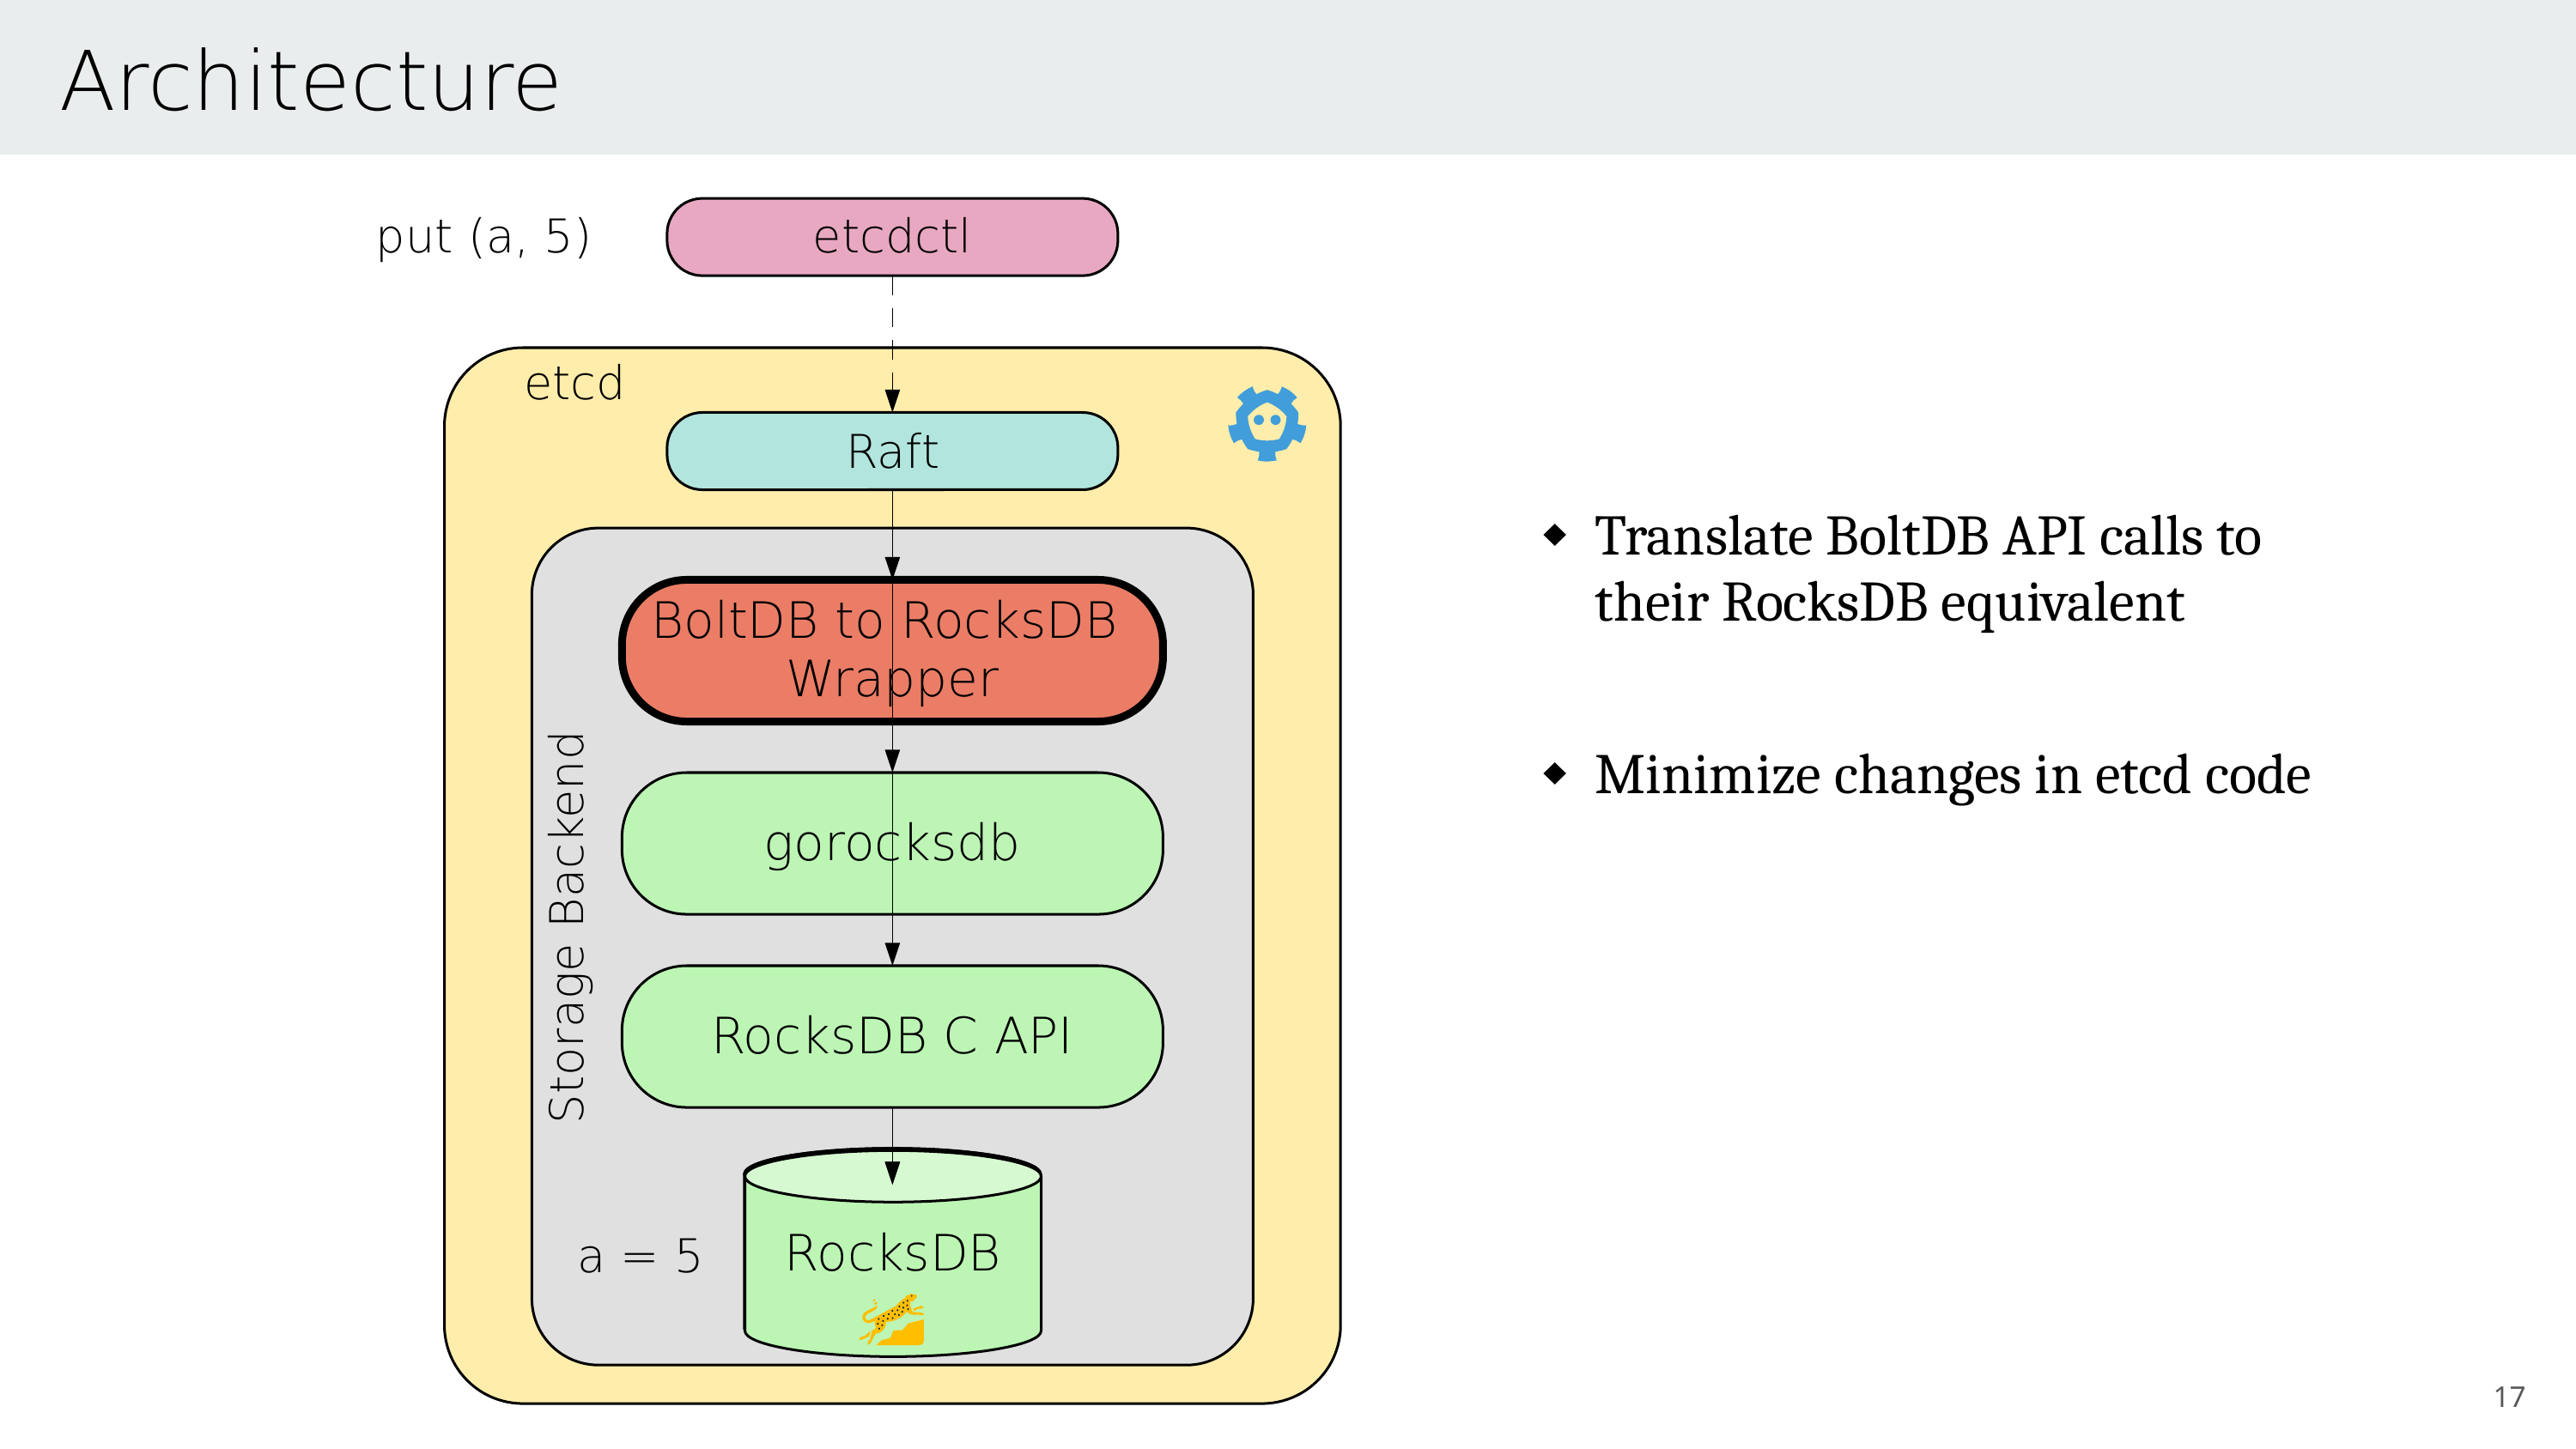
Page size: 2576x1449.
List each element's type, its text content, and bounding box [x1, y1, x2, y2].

text_box RocksDB [771, 1217, 1015, 1289]
text_box Raft [833, 418, 953, 486]
text_box put (a, 5) [363, 203, 606, 271]
picture [732, 1228, 744, 1316]
title Architecture [59, 6, 2226, 158]
text_box etcdctl [800, 203, 985, 271]
text_box RocksDB C API [698, 1001, 1087, 1072]
text_box a = 5 [564, 1223, 717, 1291]
text_box [444, 348, 1341, 1404]
text_box gorocksdb [751, 808, 1034, 879]
picture [834, 1289, 949, 1357]
picture [1226, 385, 1309, 464]
text_box Translate BoltDB API calls to their RocksDB equivalent Minimize changes in etcd code [1530, 497, 2358, 822]
text_box Storage Backend [533, 717, 601, 1137]
text_box BoltDB to RocksDB Wrapper [638, 585, 1147, 716]
text_box [666, 198, 1118, 276]
text_box etcd [511, 349, 644, 422]
